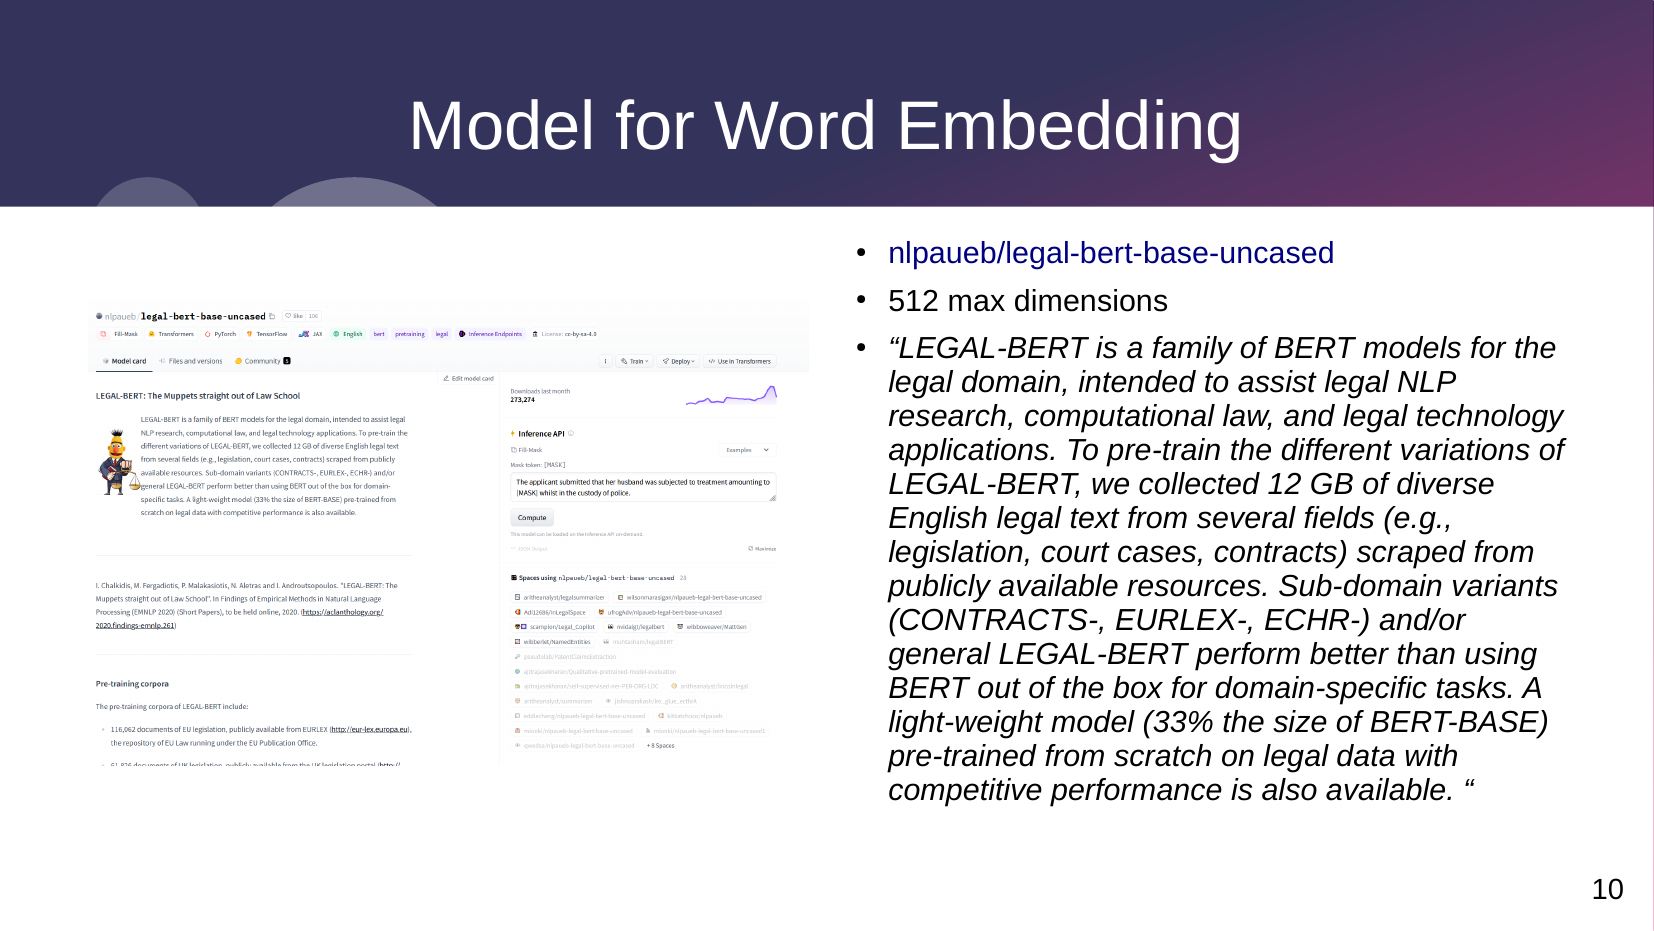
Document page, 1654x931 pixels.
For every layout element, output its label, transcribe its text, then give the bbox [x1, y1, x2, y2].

title Model for Word Embedding [88, 44, 1565, 207]
picture [88, 297, 809, 766]
list nlpaueb/legal-bert-base-uncased 512 max dimensions “LEGAL-BERT is a family of BERT models for the legal domain, intended to assist legal NLP research, computational law, and legal technology applications. To pre-train the different variations of LEGAL-BERT, we collected 12 GB of diverse English legal text from several fields (e.g., legislation, court cases, contracts) scraped from publicly available resources. Sub-domain variants (CONTRACTS-, EURLEX-, ECHR-) and/or general LEGAL-BERT perform better than using BERT out of the box for domain-specific tasks. A light-weight model (33% the size of BERT-BASE) pre-trained from scratch on legal data with competitive performance is also available. “ [845, 236, 1566, 827]
